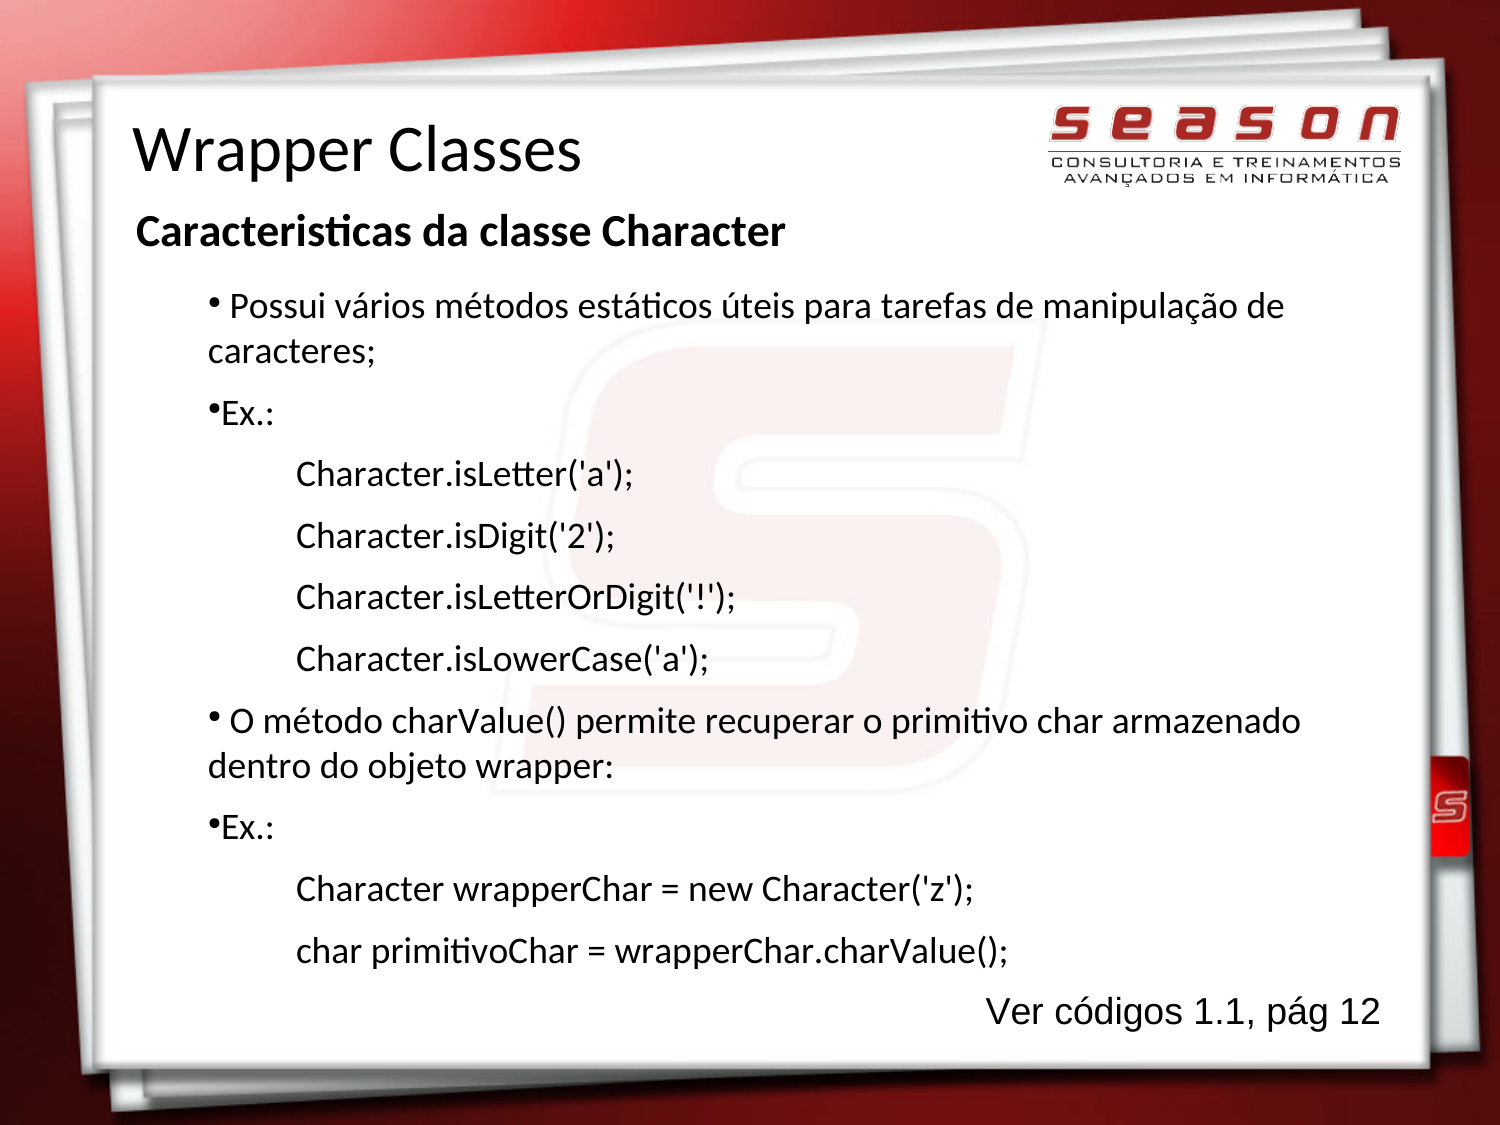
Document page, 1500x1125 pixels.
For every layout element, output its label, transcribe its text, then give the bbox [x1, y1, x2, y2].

picture [0, 0, 1500, 1125]
title Wrapper Classes [118, 33, 1394, 257]
text_box Ver códigos 1.1, pág 12 [708, 979, 1396, 1040]
text_box Caracteristicas da classe Character [119, 200, 1240, 256]
text_box Possui vários métodos estáticos úteis para tarefas de manipulação de caracteres; Ex.: Character.isLetter('a'); Character.isDigit('2'); Character.isLetterOrDigit('!'); Character.isLowerCase('a'); O método charValue() permite recuperar o primitivo char armazenado dentro do objeto wrapper: Ex.: Character wrapperChar = new Character('z'); char primitivoChar = wrapperChar.charValue(); [207, 280, 1328, 971]
